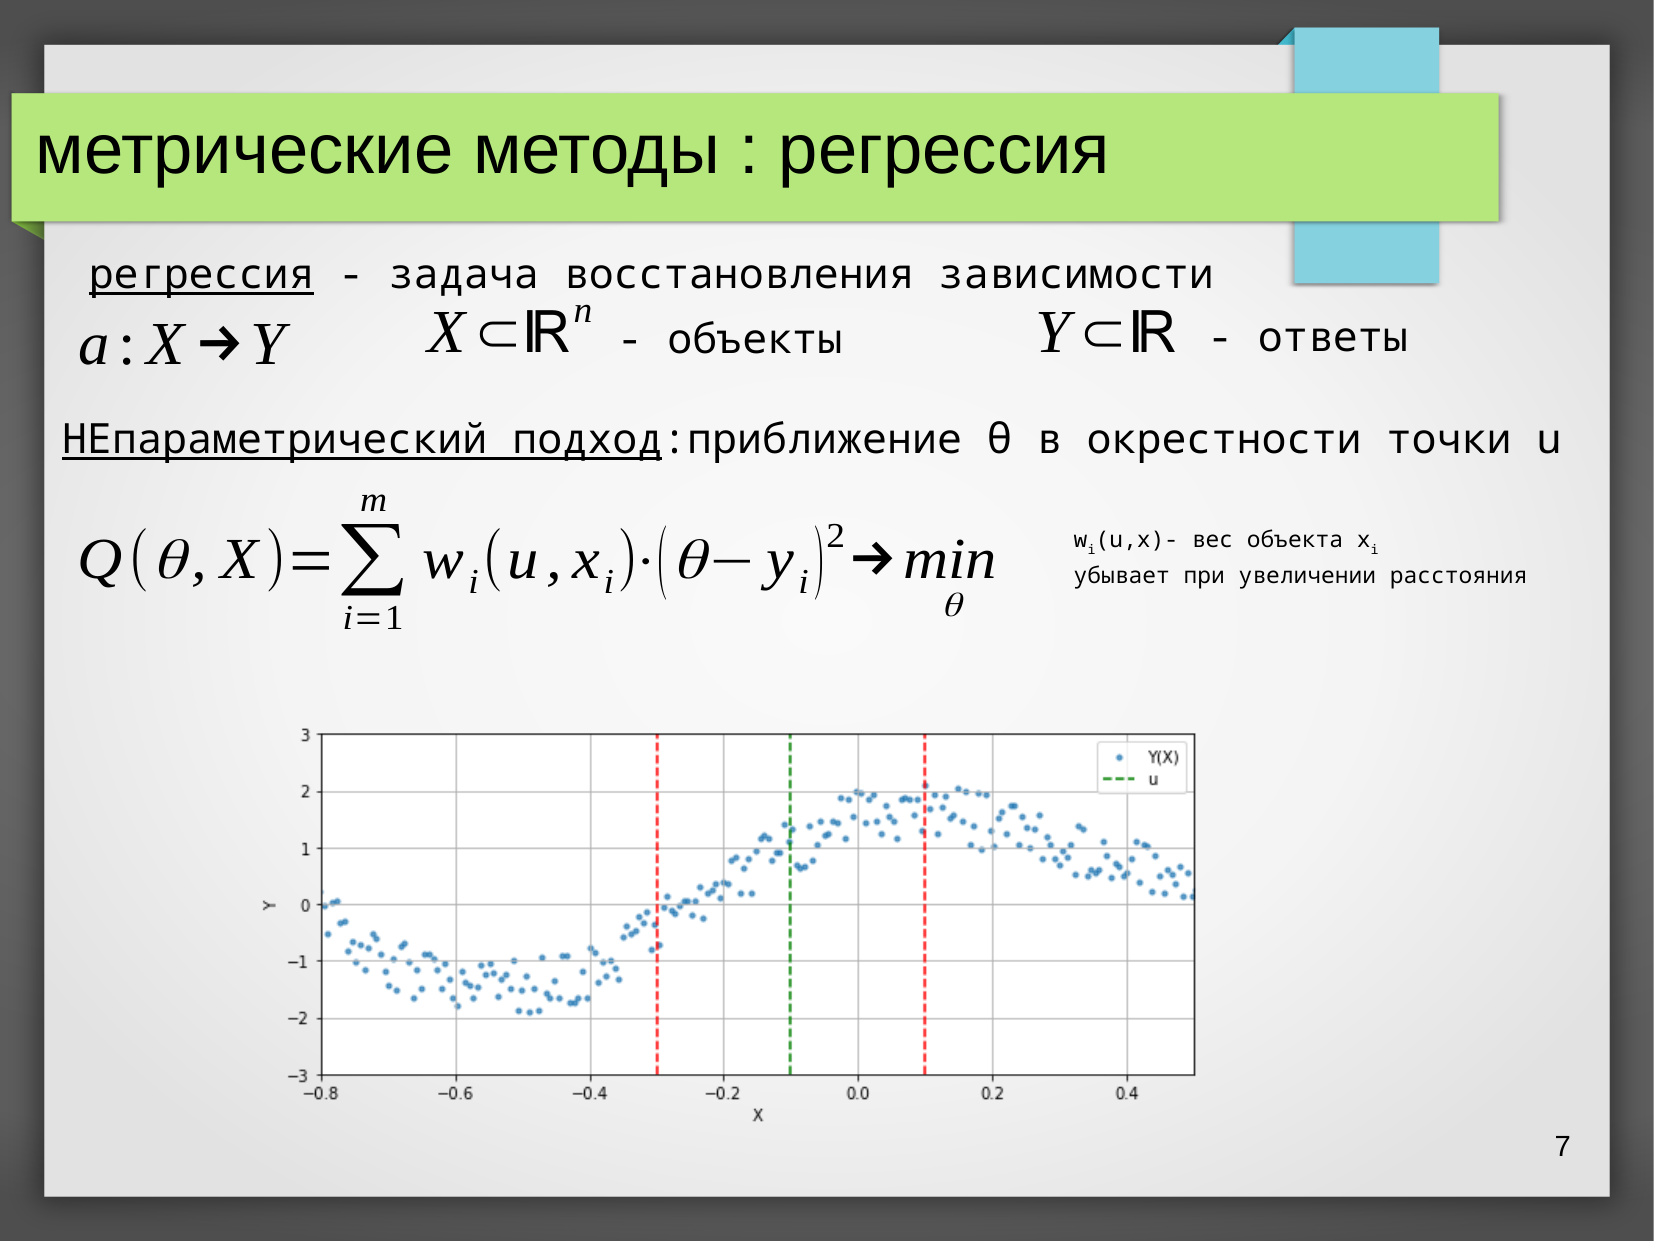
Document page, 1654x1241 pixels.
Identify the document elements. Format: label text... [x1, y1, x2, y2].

text_box wi(u,x)- вес объекта xi убывает при увеличении расстояния [1059, 515, 1571, 603]
text_box - ответы [1207, 310, 1433, 360]
picture [0, 0, 1654, 1241]
chart [70, 323, 299, 385]
chart [1028, 309, 1185, 372]
title метрические методы : регрессия [35, 108, 1170, 190]
text_box НЕпараметрический подход:приближение θ в окрестности точки u [47, 401, 1607, 514]
chart [416, 297, 600, 373]
chart [70, 480, 1005, 638]
text_box - объекты [617, 309, 866, 365]
text_box регрессия - задача восстановления зависимости [73, 236, 1244, 300]
